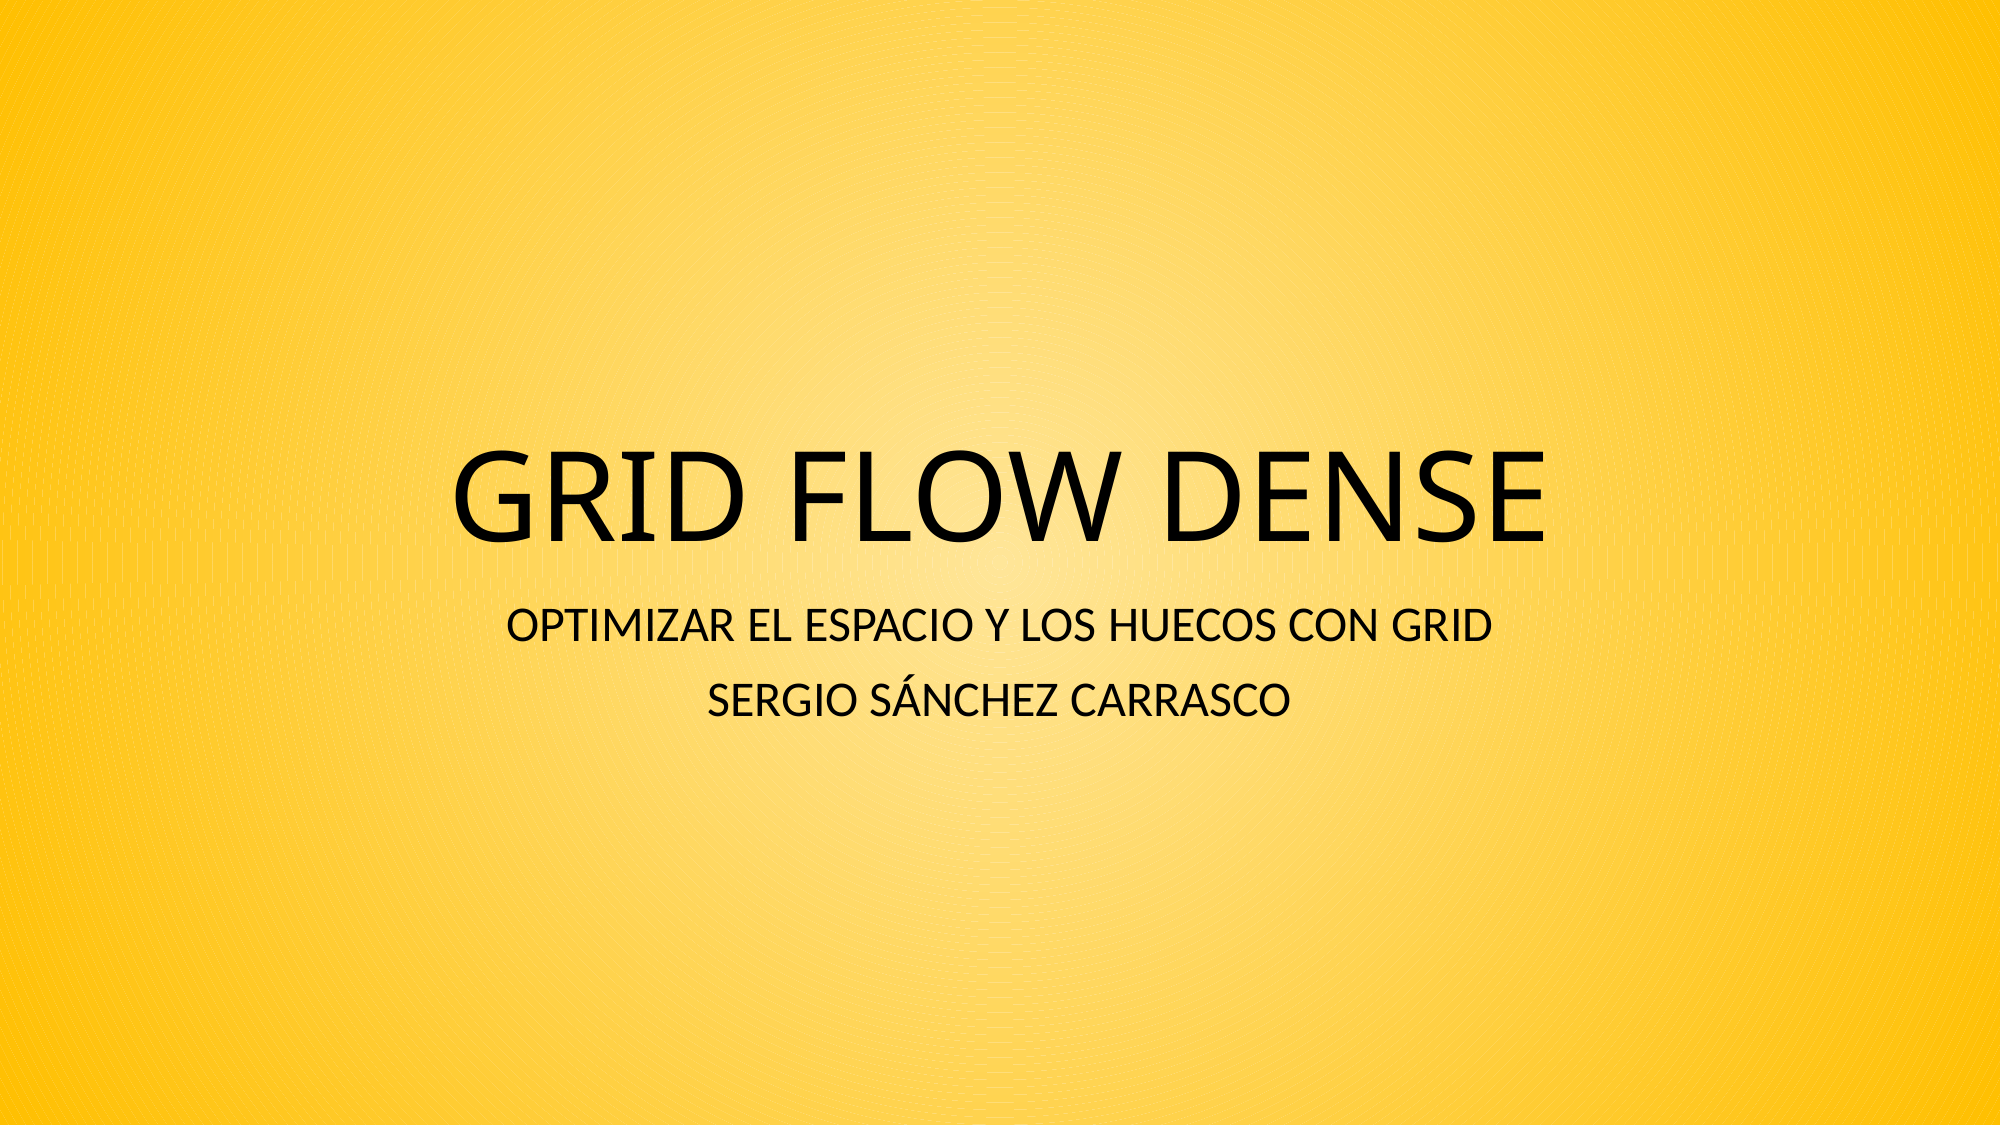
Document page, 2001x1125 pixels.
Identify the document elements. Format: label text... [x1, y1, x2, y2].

subtitle OPTIMIZAR EL ESPACIO Y LOS HUECOS CON GRID SERGIO SÁNCHEZ CARRASCO [249, 590, 1750, 863]
title GRID FLOW DENSE [249, 184, 1750, 576]
